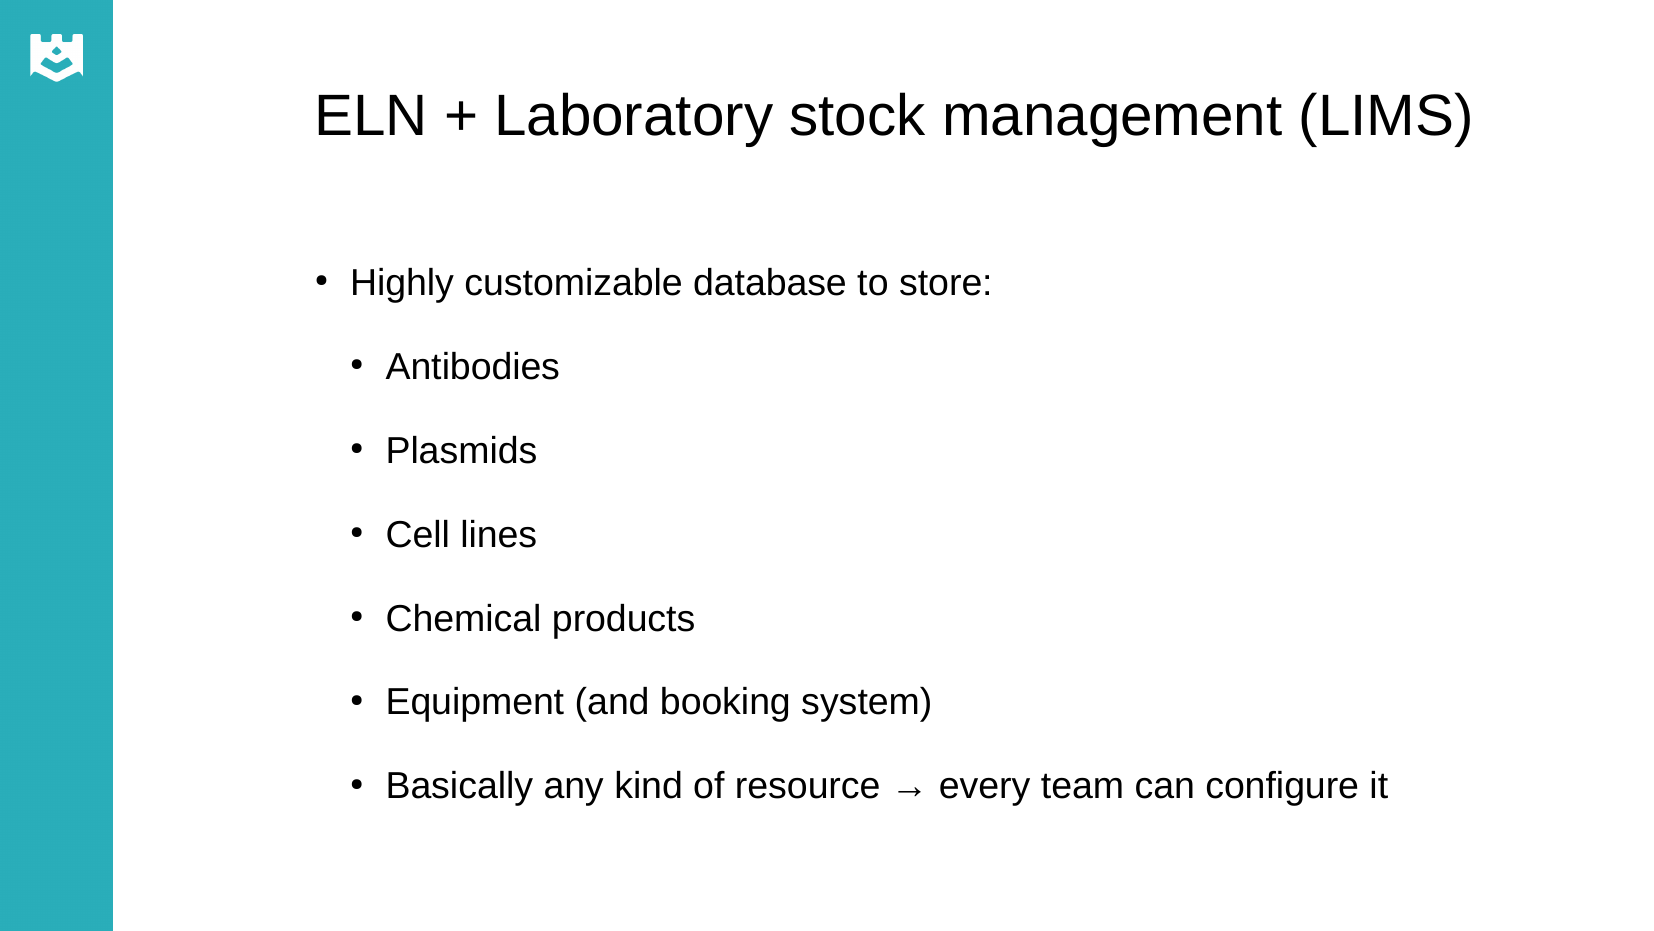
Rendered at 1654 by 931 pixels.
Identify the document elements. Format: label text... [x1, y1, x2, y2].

text_box Highly customizable database to store: Antibodies Plasmids Cell lines Chemical products Equipment (and booking system) Basically any kind of resource → every team can configure it [300, 211, 1613, 899]
picture [0, 0, 113, 931]
text_box ELN + Laboratory stock management (LIMS) [300, 75, 1654, 226]
